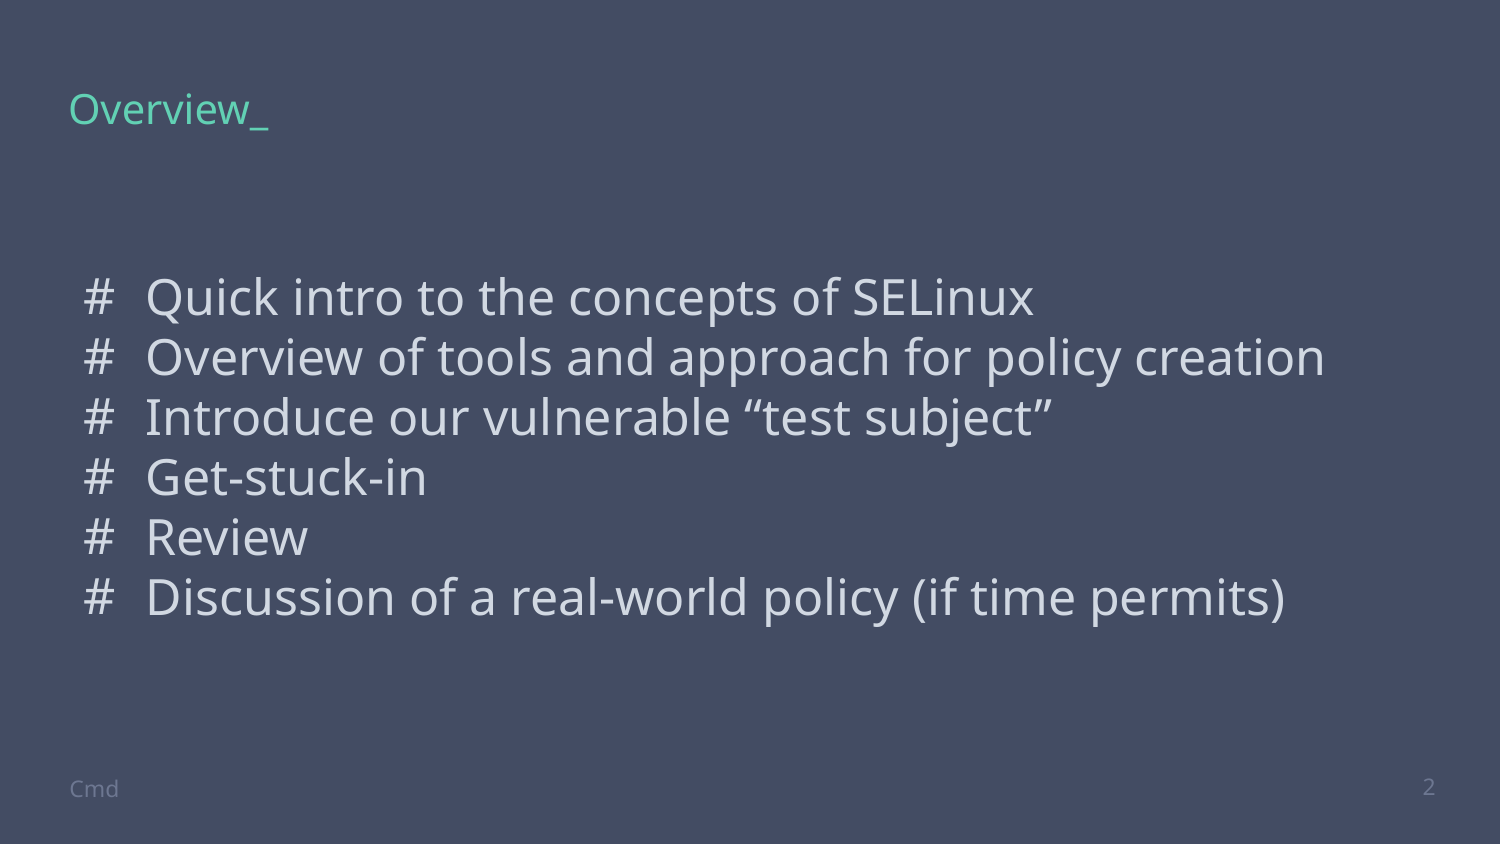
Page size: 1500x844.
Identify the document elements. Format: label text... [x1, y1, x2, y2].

slide_number <number> [1360, 766, 1451, 811]
title Overview_ [53, 68, 1451, 162]
list Quick intro to the concepts of SELinux Overview of tools and approach for policy creation Introduce our vulnerable “test subject” Get-stuck-in Review Discussion of a real-world policy (if time permits) [55, 165, 1361, 726]
